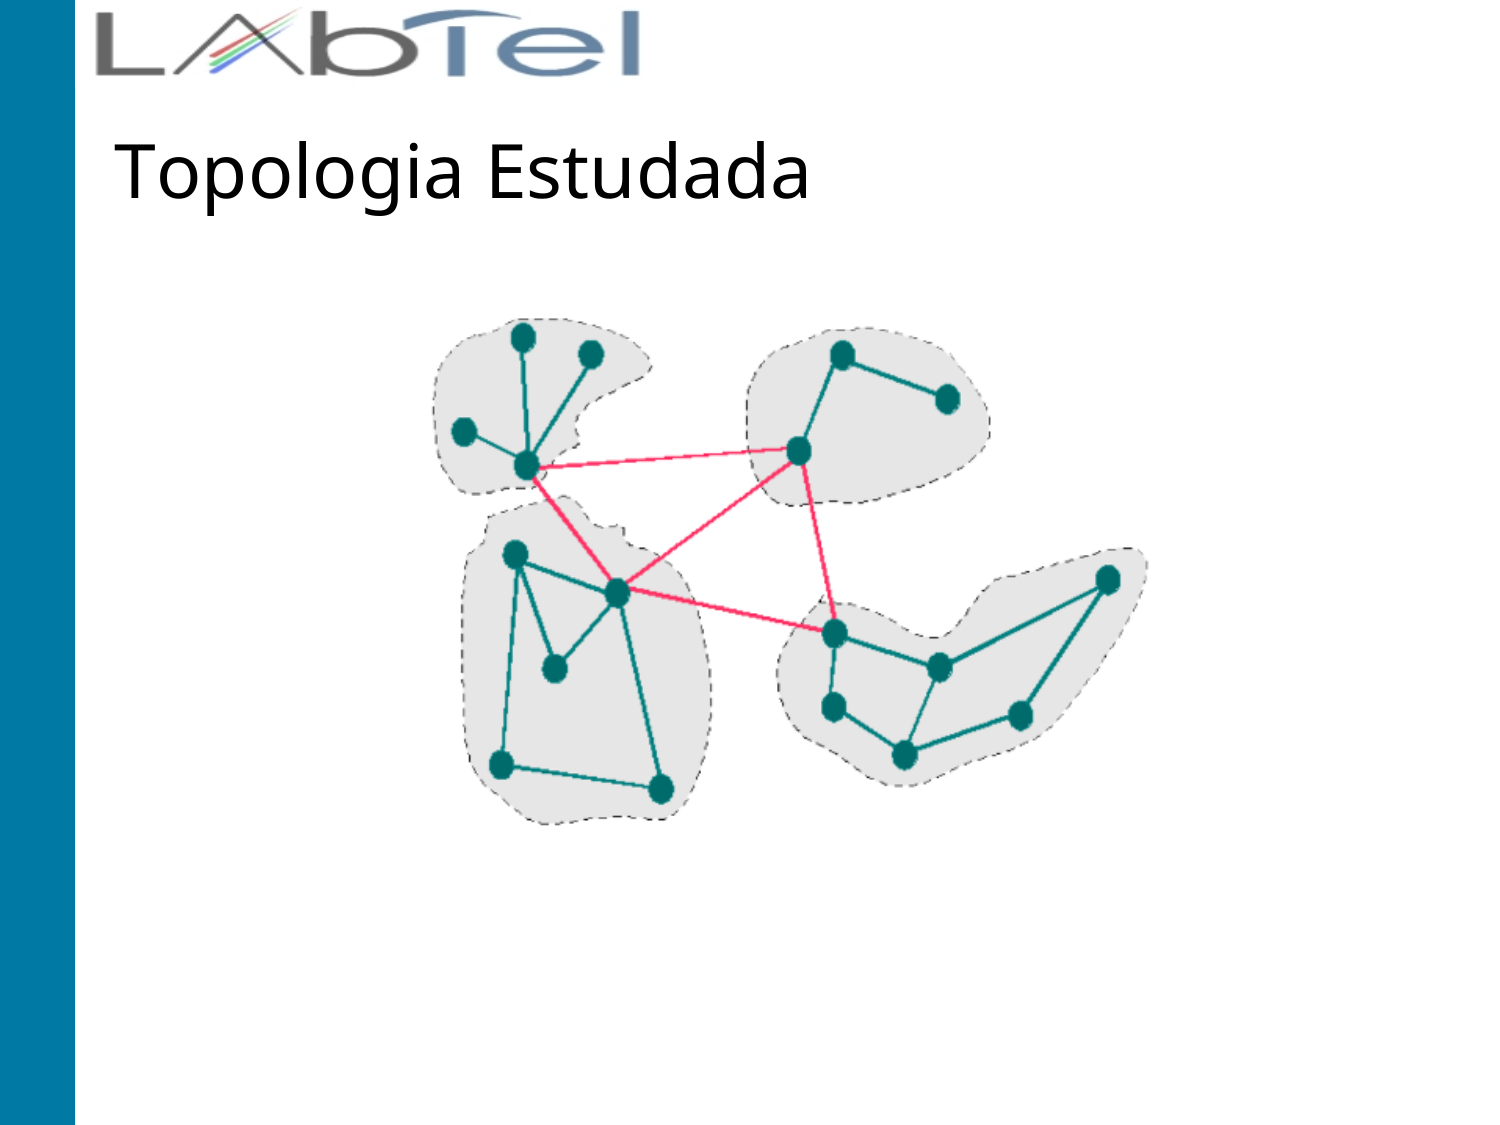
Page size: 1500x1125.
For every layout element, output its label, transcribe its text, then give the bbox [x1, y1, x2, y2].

text_box Topologia Estudada [99, 117, 1300, 221]
picture [76, 0, 676, 88]
picture [430, 314, 1152, 827]
